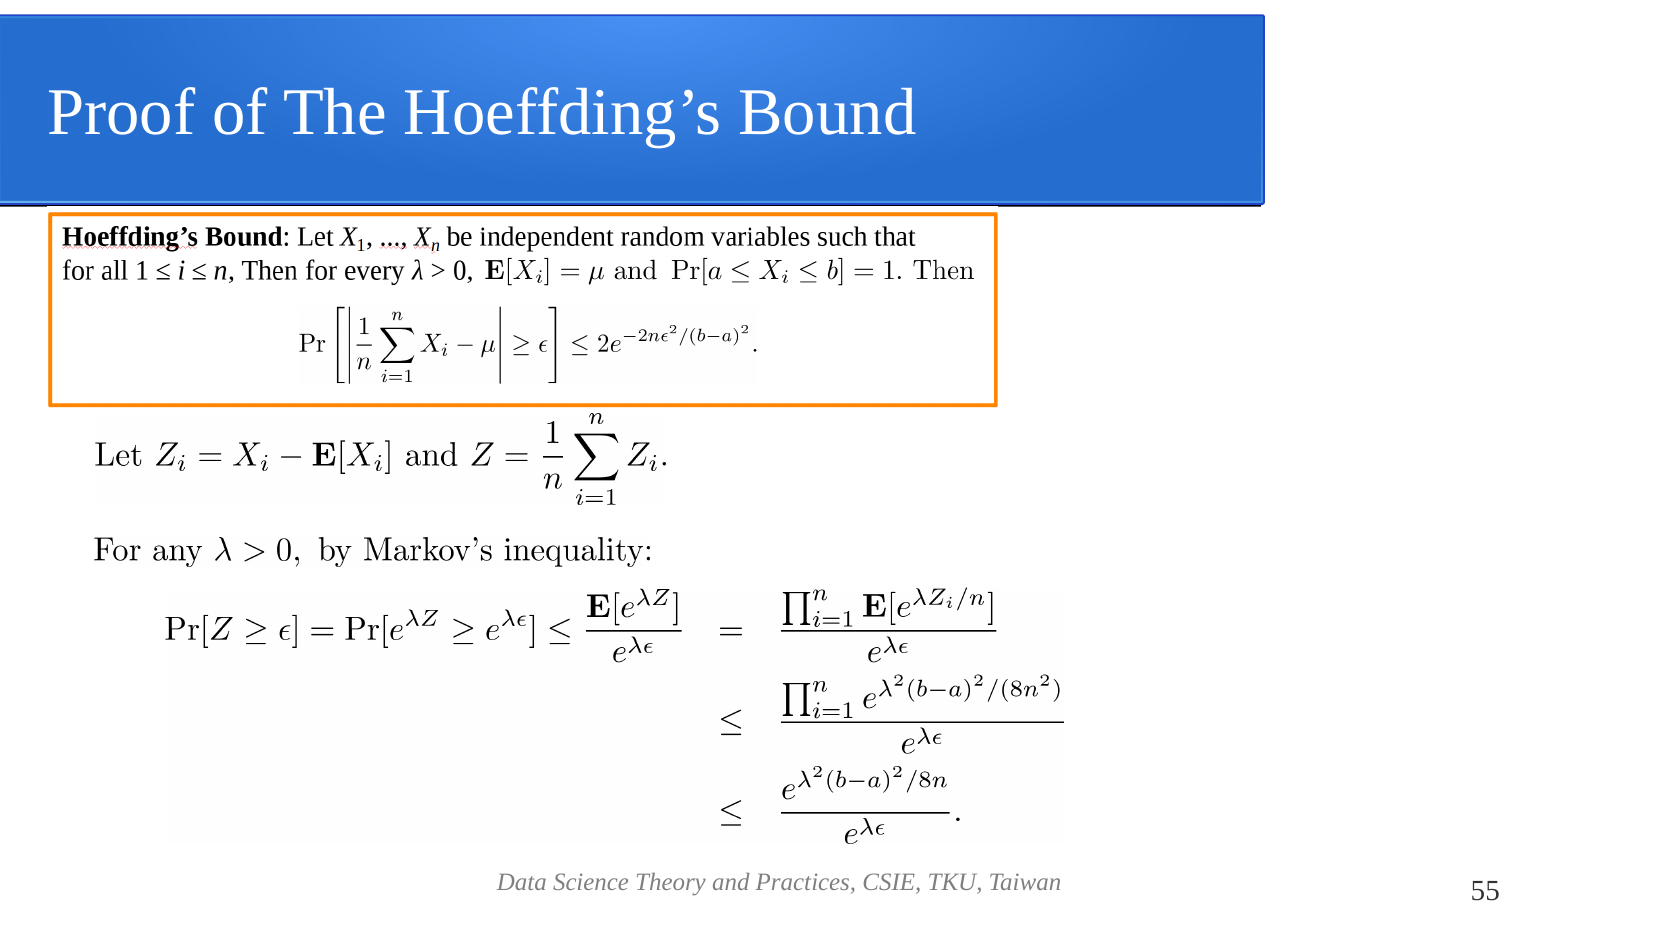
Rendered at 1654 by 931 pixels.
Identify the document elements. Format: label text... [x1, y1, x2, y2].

picture [165, 587, 1064, 844]
picture [95, 413, 666, 505]
picture [47, 206, 998, 408]
title Proof of The Hoeffding’s Bound [47, 35, 1199, 189]
picture [94, 537, 650, 567]
